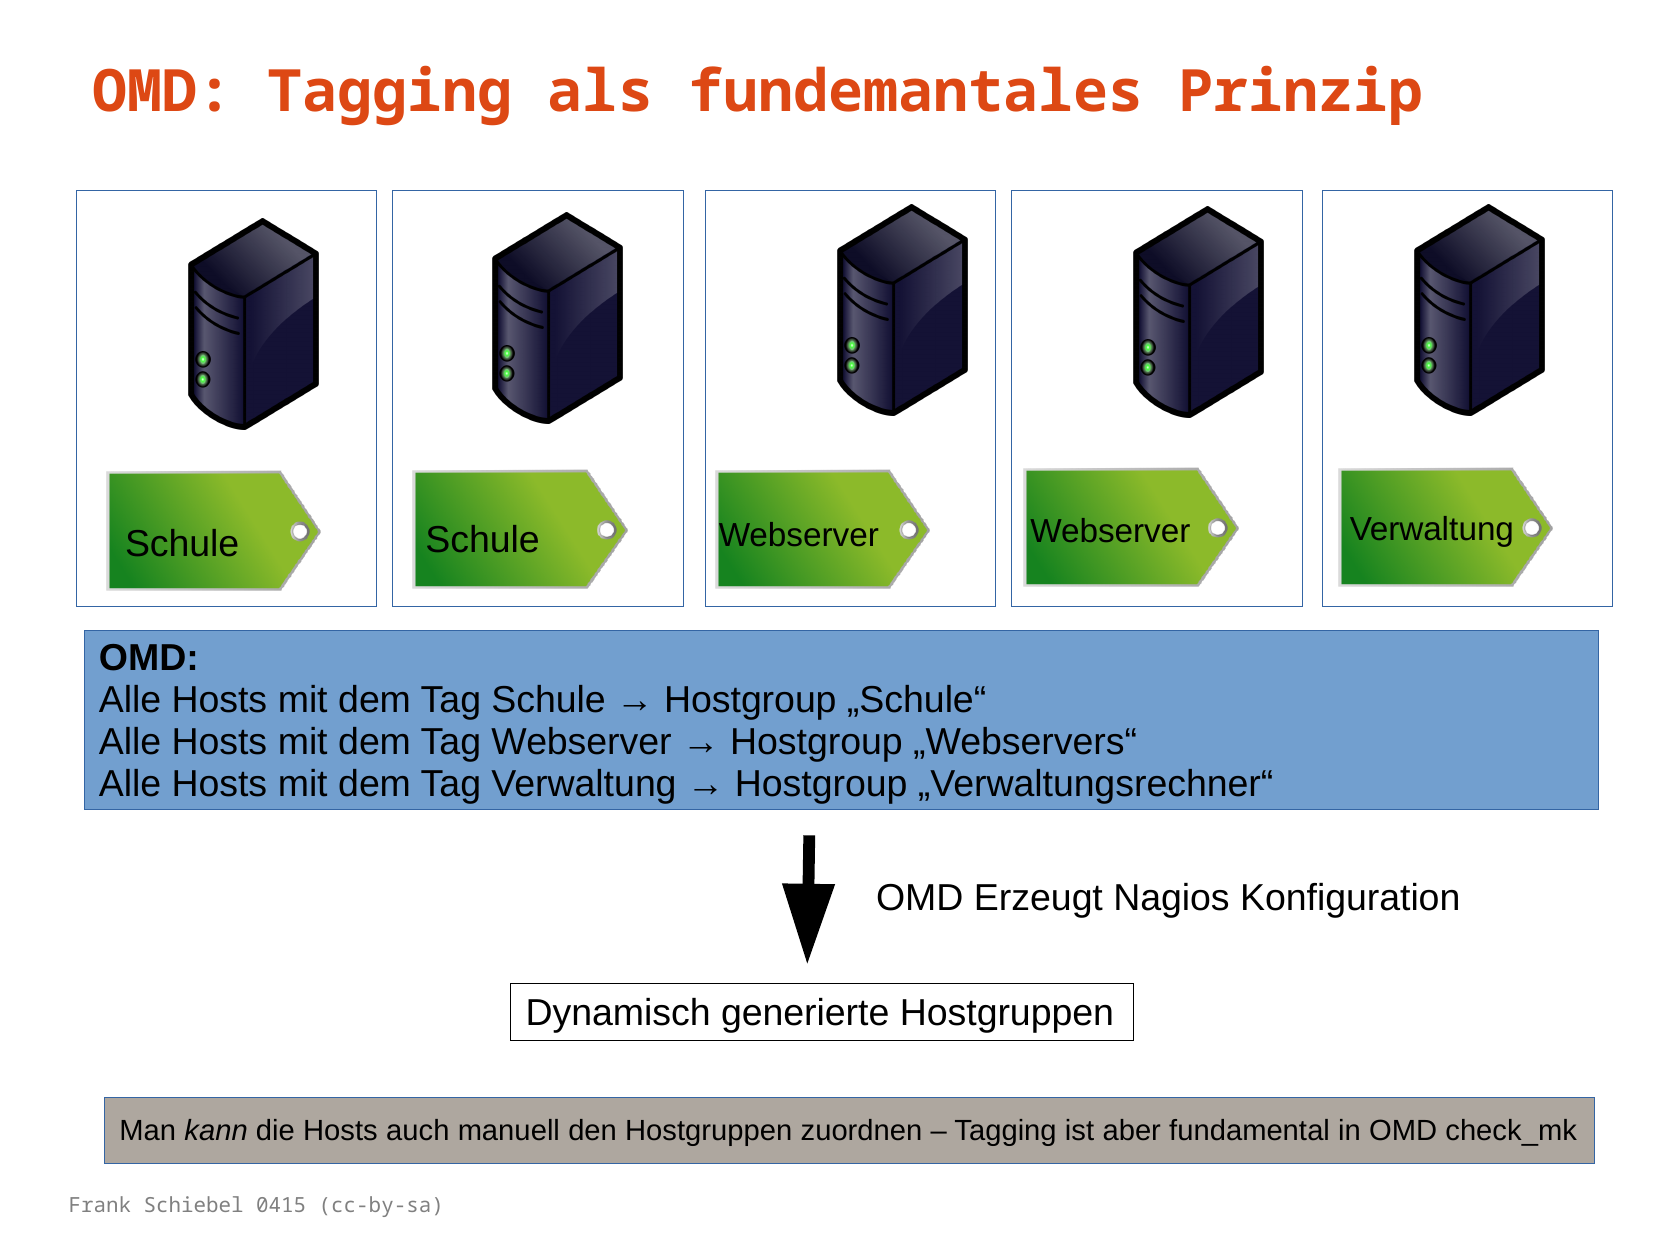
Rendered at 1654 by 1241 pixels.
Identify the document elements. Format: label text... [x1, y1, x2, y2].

text_box Webserver [706, 508, 894, 562]
picture [412, 469, 628, 589]
text_box OMD Erzeugt Nagios Konfiguration [861, 869, 1476, 927]
text_box Man kann die Hosts auch manuell den Hostgruppen zuordnen – Tagging ist aber fundamental in OMD check_mk [104, 1097, 1595, 1164]
text_box OMD: Tagging als fundemantales Prinzip [78, 42, 1449, 117]
picture [188, 218, 319, 430]
picture [1414, 204, 1545, 416]
picture [1338, 467, 1553, 587]
text_box Schule [410, 510, 555, 568]
picture [492, 212, 623, 424]
text_box Webserver [1015, 504, 1206, 558]
picture [715, 469, 930, 589]
text_box OMD: Alle Hosts mit dem Tag Schule → Hostgroup „Schule“ Alle Hosts mit dem Tag Webserver → Hostgroup „Webservers“ Alle Hosts mit dem Tag Verwaltung → Hostgroup „Verwaltungsrechner“ [84, 630, 1599, 810]
text_box Dynamisch generierte Hostgruppen [510, 983, 1134, 1041]
picture [1023, 467, 1239, 587]
picture [837, 204, 968, 416]
text_box Verwaltung [1335, 502, 1530, 556]
picture [1133, 206, 1264, 418]
text_box Schule [110, 514, 255, 572]
picture [106, 470, 321, 591]
